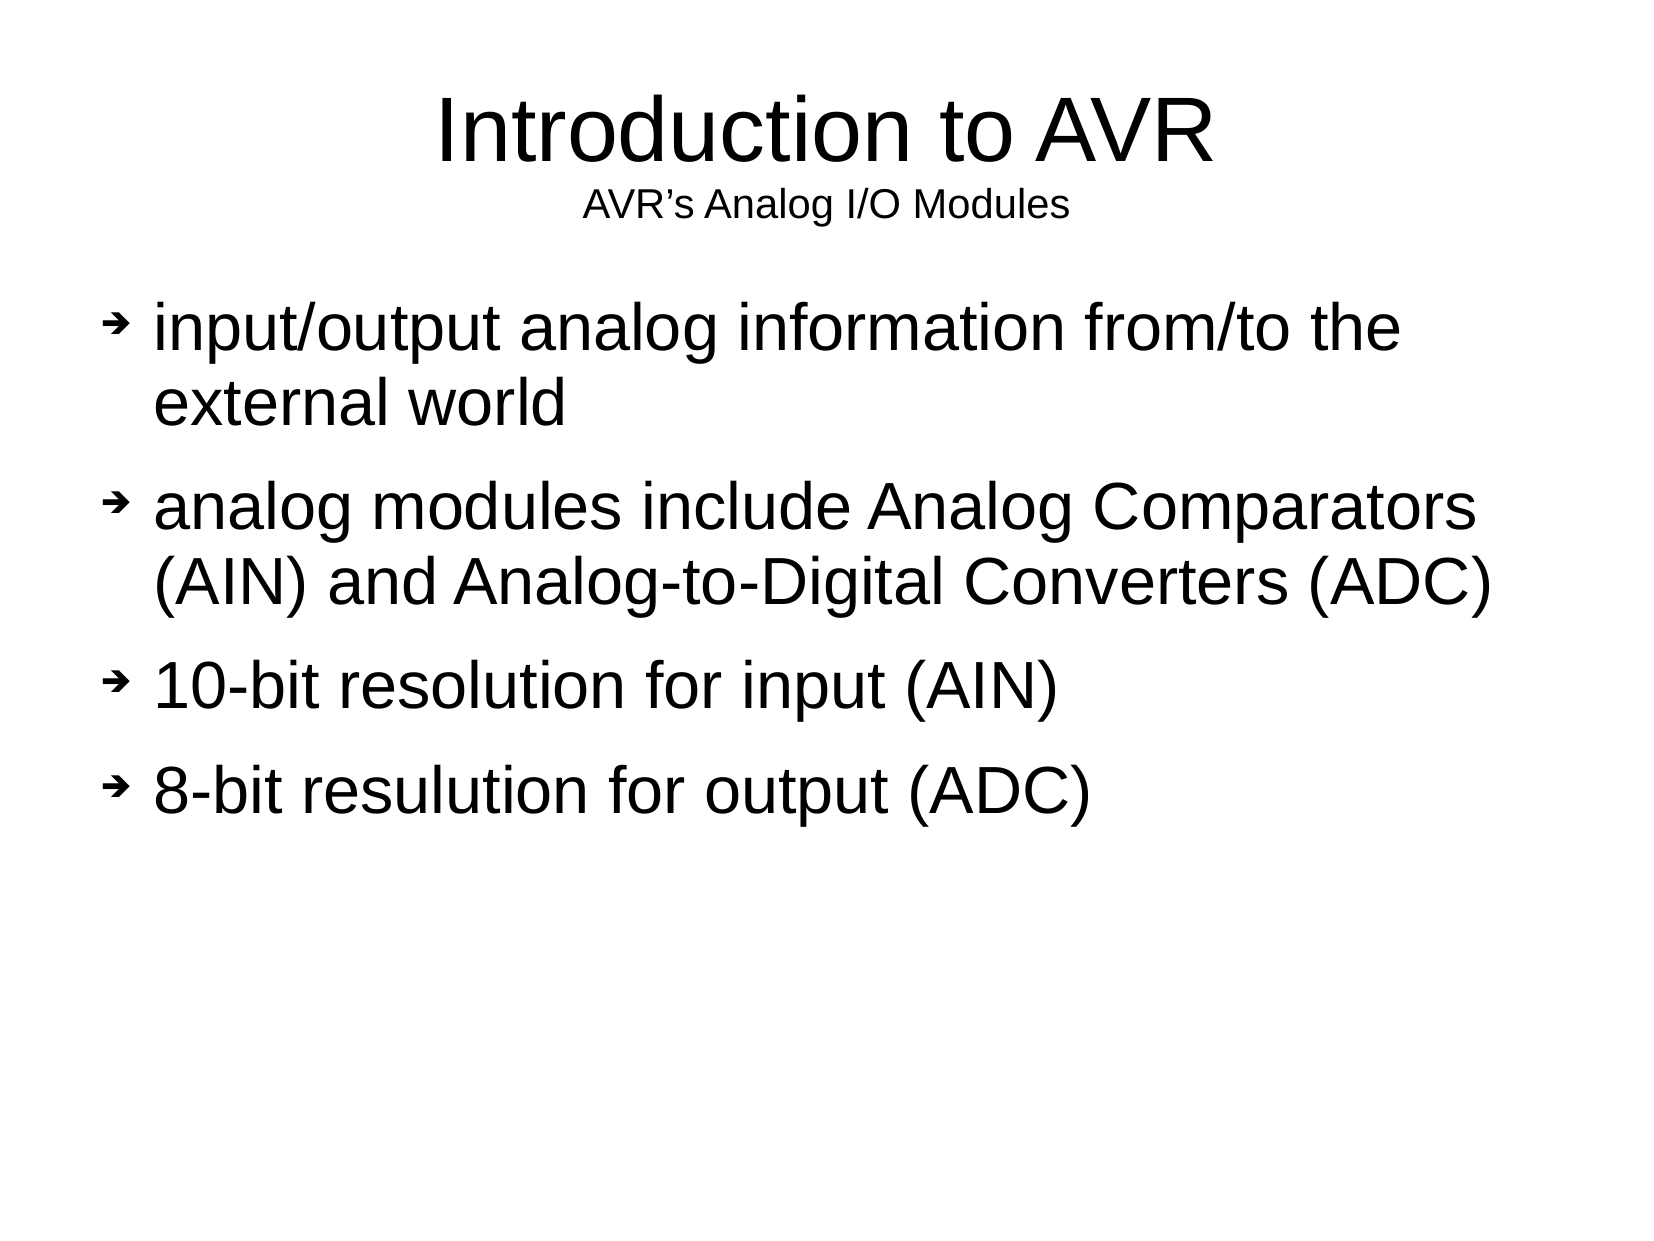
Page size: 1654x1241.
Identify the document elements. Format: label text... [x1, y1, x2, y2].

list input/output analog information from/to the external world analog modules include Analog Comparators (AIN) and Analog-to-Digital Converters (ADC) 10-bit resolution for input (AIN) 8-bit resulution for output (ADC) [82, 290, 1571, 1010]
title Introduction to AVR AVR’s Analog I/O Modules [82, 49, 1571, 257]
